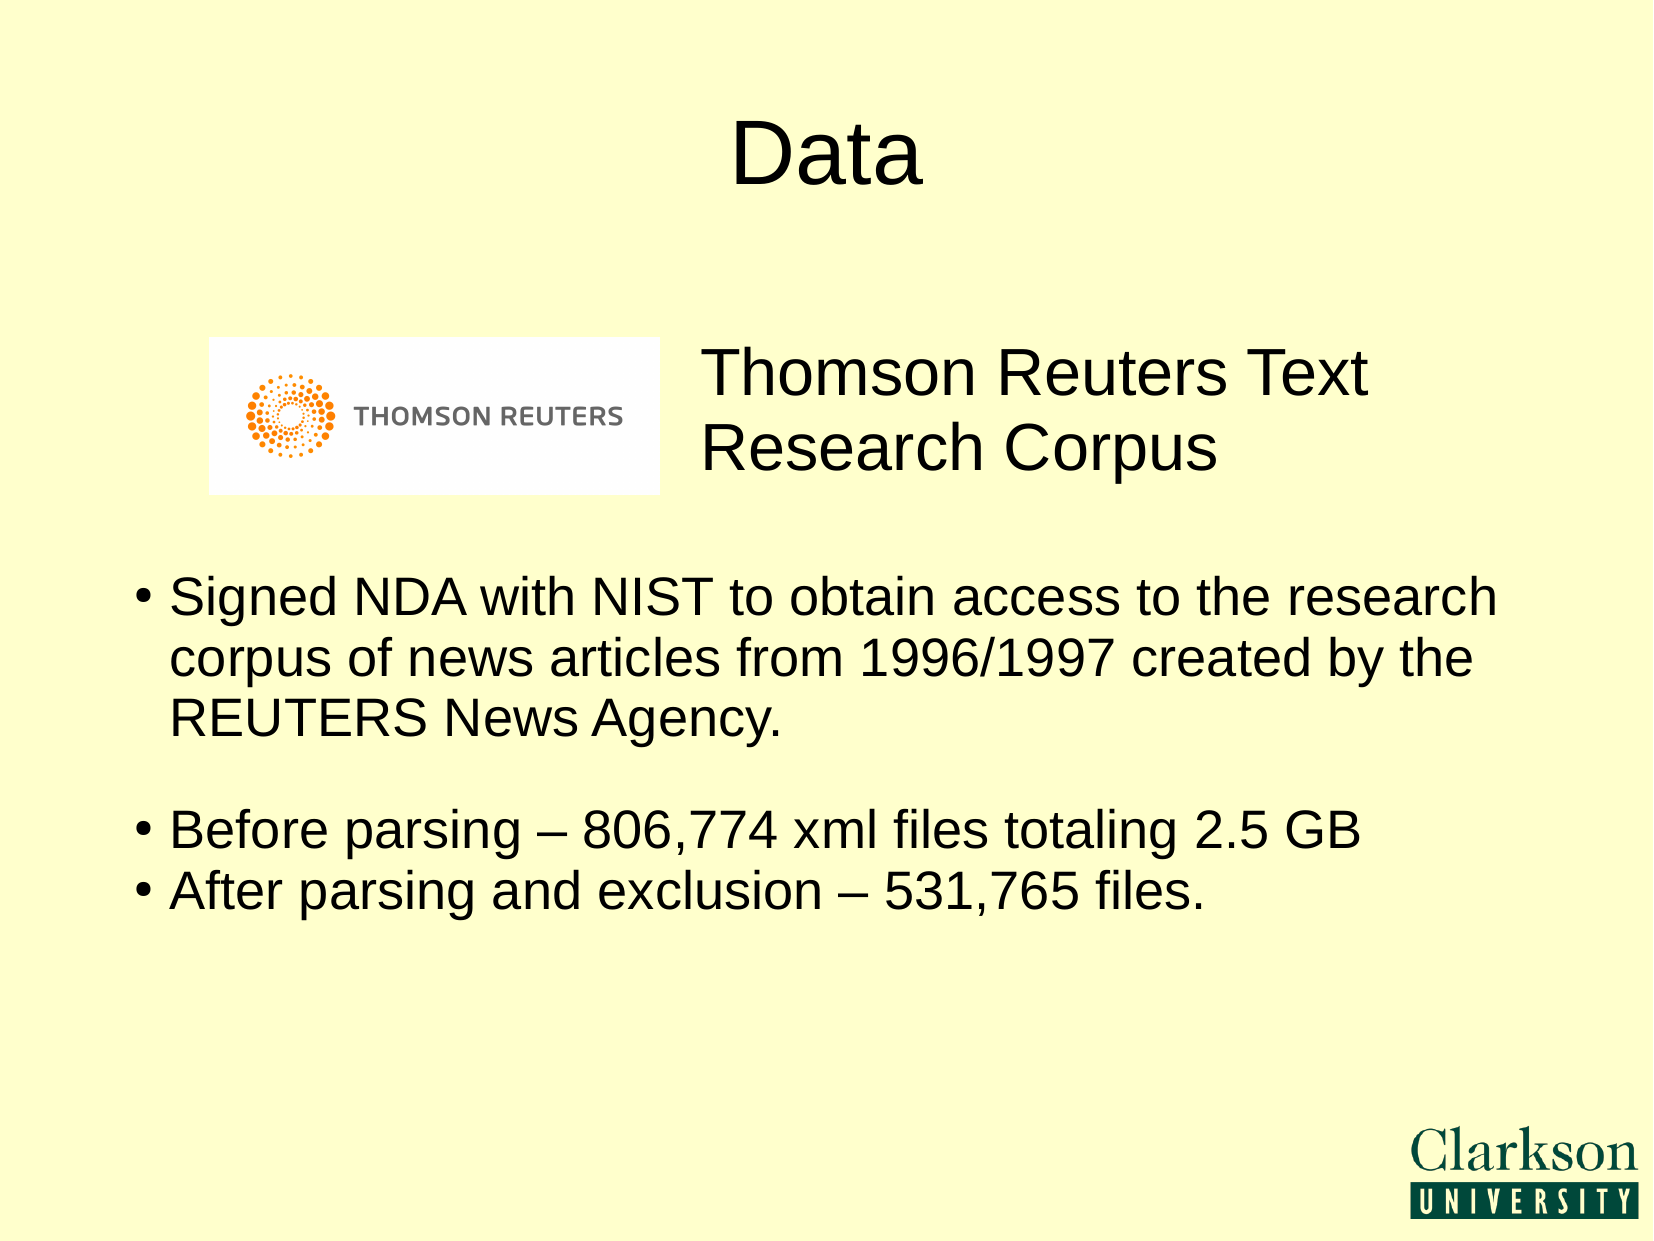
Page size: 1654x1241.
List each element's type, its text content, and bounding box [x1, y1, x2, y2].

picture [209, 337, 660, 496]
title Data [82, 49, 1571, 257]
text_box Signed NDA with NIST to obtain access to the research corpus of news articles from 1996/1997 created by the REUTERS News Agency. Before parsing – 806,774 xml files totaling 2.5 GB After parsing and exclusion – 531,765 files. [119, 559, 1560, 1065]
list Thomson Reuters Text Research Corpus [629, 335, 1380, 511]
picture [1410, 1124, 1639, 1219]
